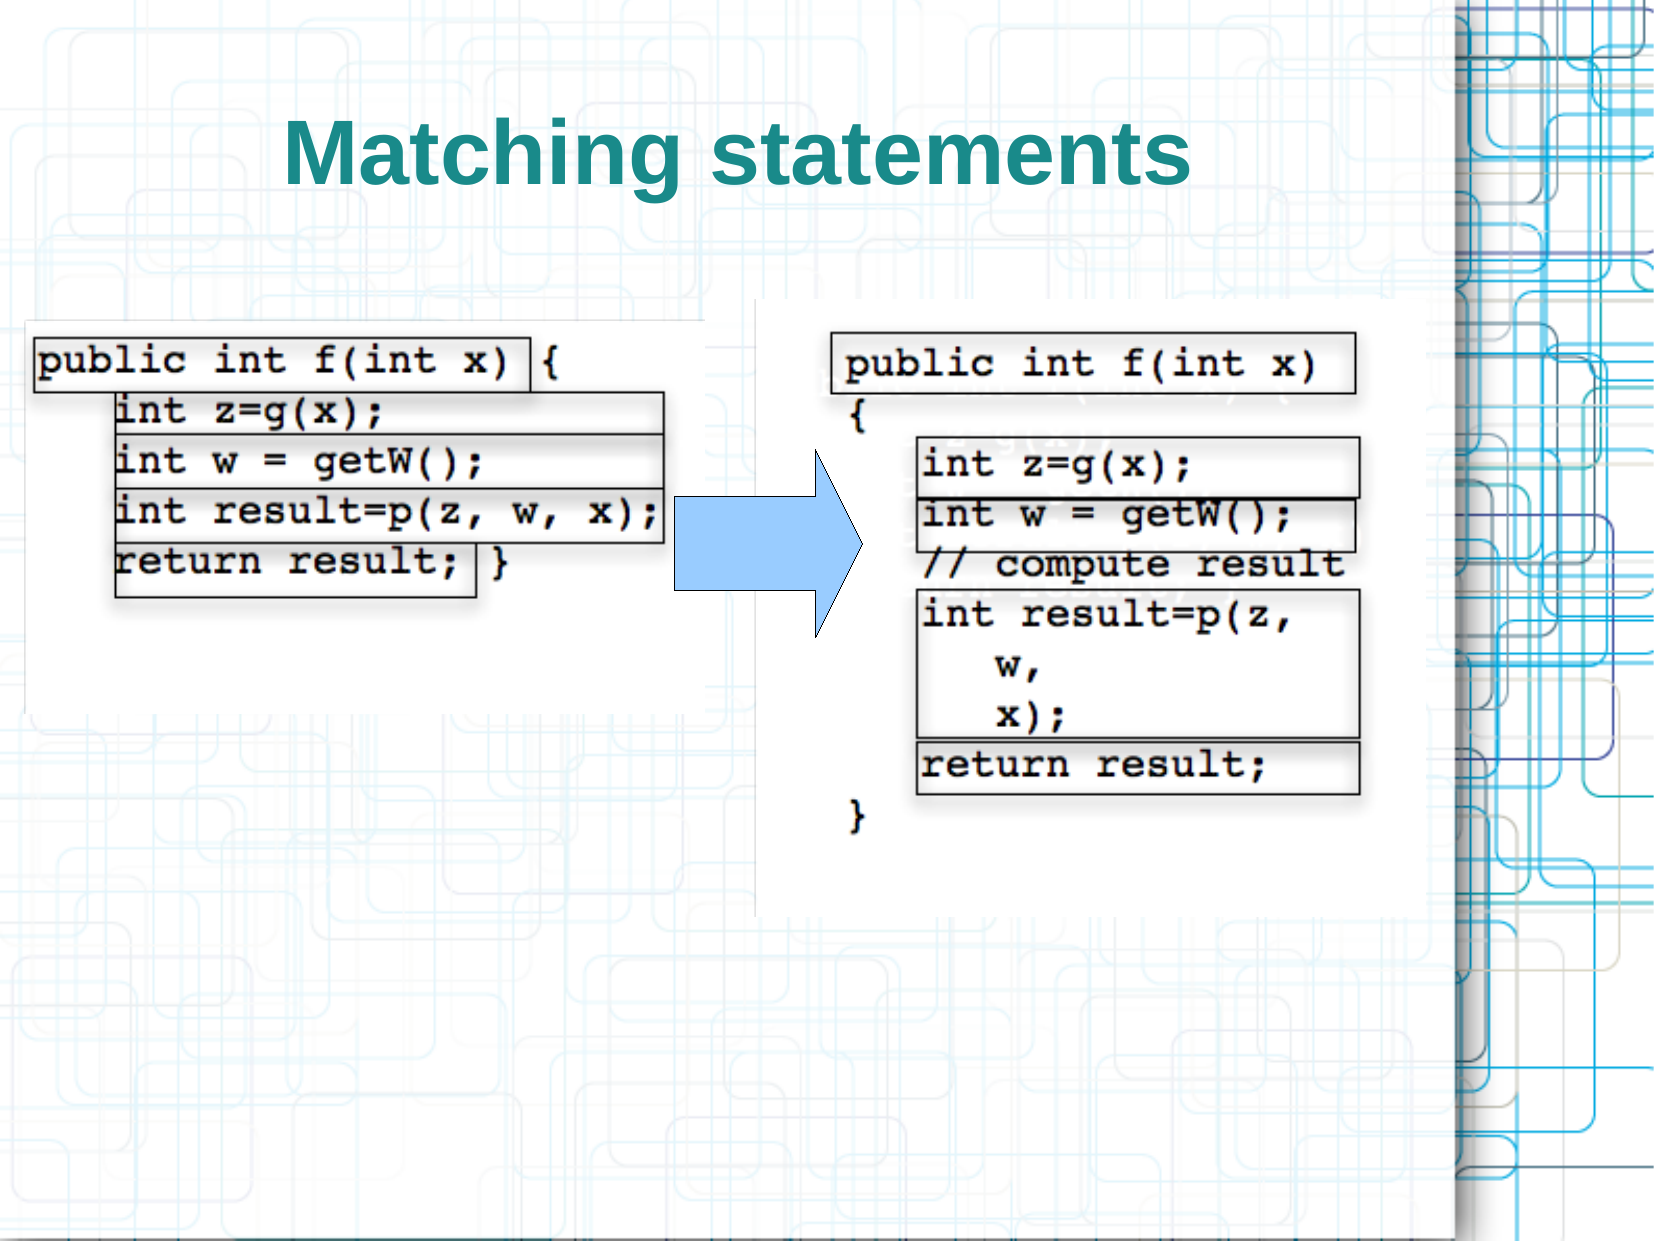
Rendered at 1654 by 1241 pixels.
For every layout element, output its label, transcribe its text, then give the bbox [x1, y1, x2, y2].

text_box [674, 449, 863, 638]
picture [0, 0, 1654, 1241]
title Matching statements [59, 56, 1418, 250]
